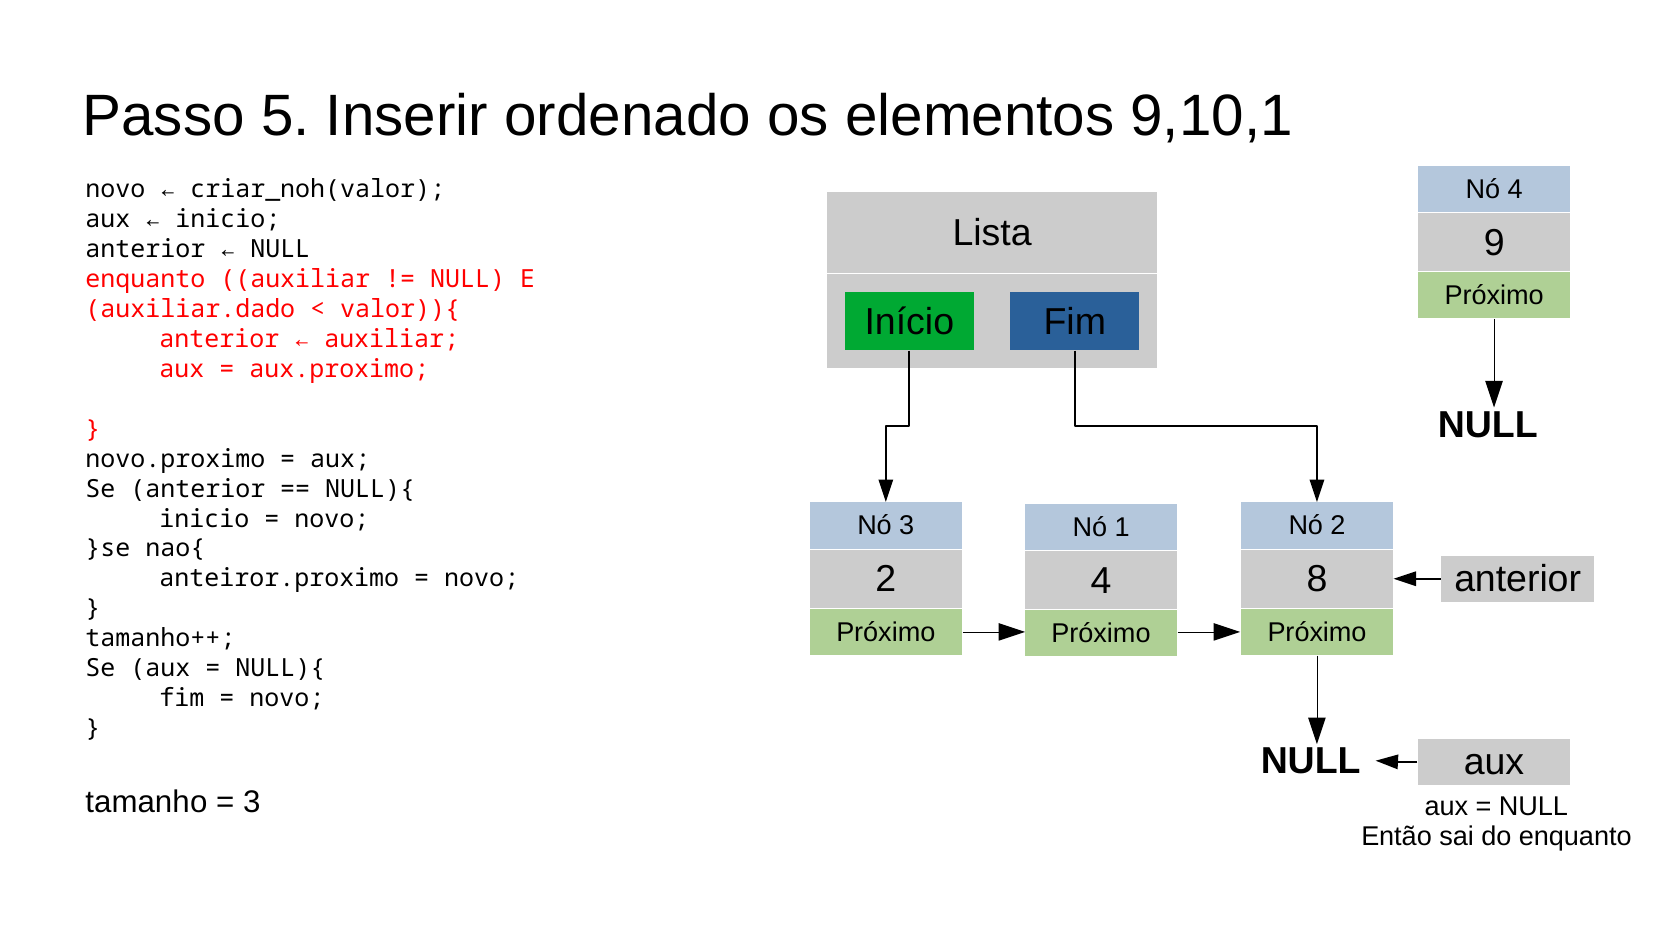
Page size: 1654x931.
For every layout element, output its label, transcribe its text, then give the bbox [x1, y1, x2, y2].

text_box Nó 3 [809, 501, 963, 550]
text_box Nó 2 [1240, 501, 1394, 550]
title Passo 5. Inserir ordenado os elementos 9,10,1 [82, 37, 1571, 193]
text_box [826, 273, 1158, 369]
text_box tamanho = 3 [70, 779, 276, 827]
text_box Lista [826, 191, 1158, 273]
text_box Próximo [1417, 271, 1571, 319]
text_box Próximo [1240, 608, 1394, 656]
text_box NULL [1246, 732, 1376, 790]
text_box novo ← criar_noh(valor); aux ← inicio; anterior ← NULL enquanto ((auxiliar != NULL) E (auxiliar.dado < valor)){ anterior ← auxiliar; aux = aux.proximo; } novo.proximo = aux; Se (anterior == NULL){ inicio = novo; }se nao{ anteiror.proximo = novo; } tamanho++; Se (aux = NULL){ fim = novo; } [70, 165, 615, 779]
text_box 2 [809, 550, 963, 608]
text_box Próximo [809, 608, 963, 656]
text_box anterior [1440, 555, 1595, 603]
text_box 9 [1417, 213, 1571, 271]
text_box Nó 1 [1024, 503, 1178, 551]
text_box aux = NULL Então sai do enquanto [1346, 783, 1647, 859]
text_box Início [844, 291, 975, 351]
text_box Próximo [1024, 609, 1178, 657]
text_box NULL [1423, 395, 1553, 453]
text_box aux [1417, 738, 1571, 786]
text_box 8 [1240, 550, 1394, 608]
text_box Nó 4 [1417, 165, 1571, 213]
text_box 4 [1024, 551, 1178, 609]
text_box Fim [1009, 291, 1140, 351]
